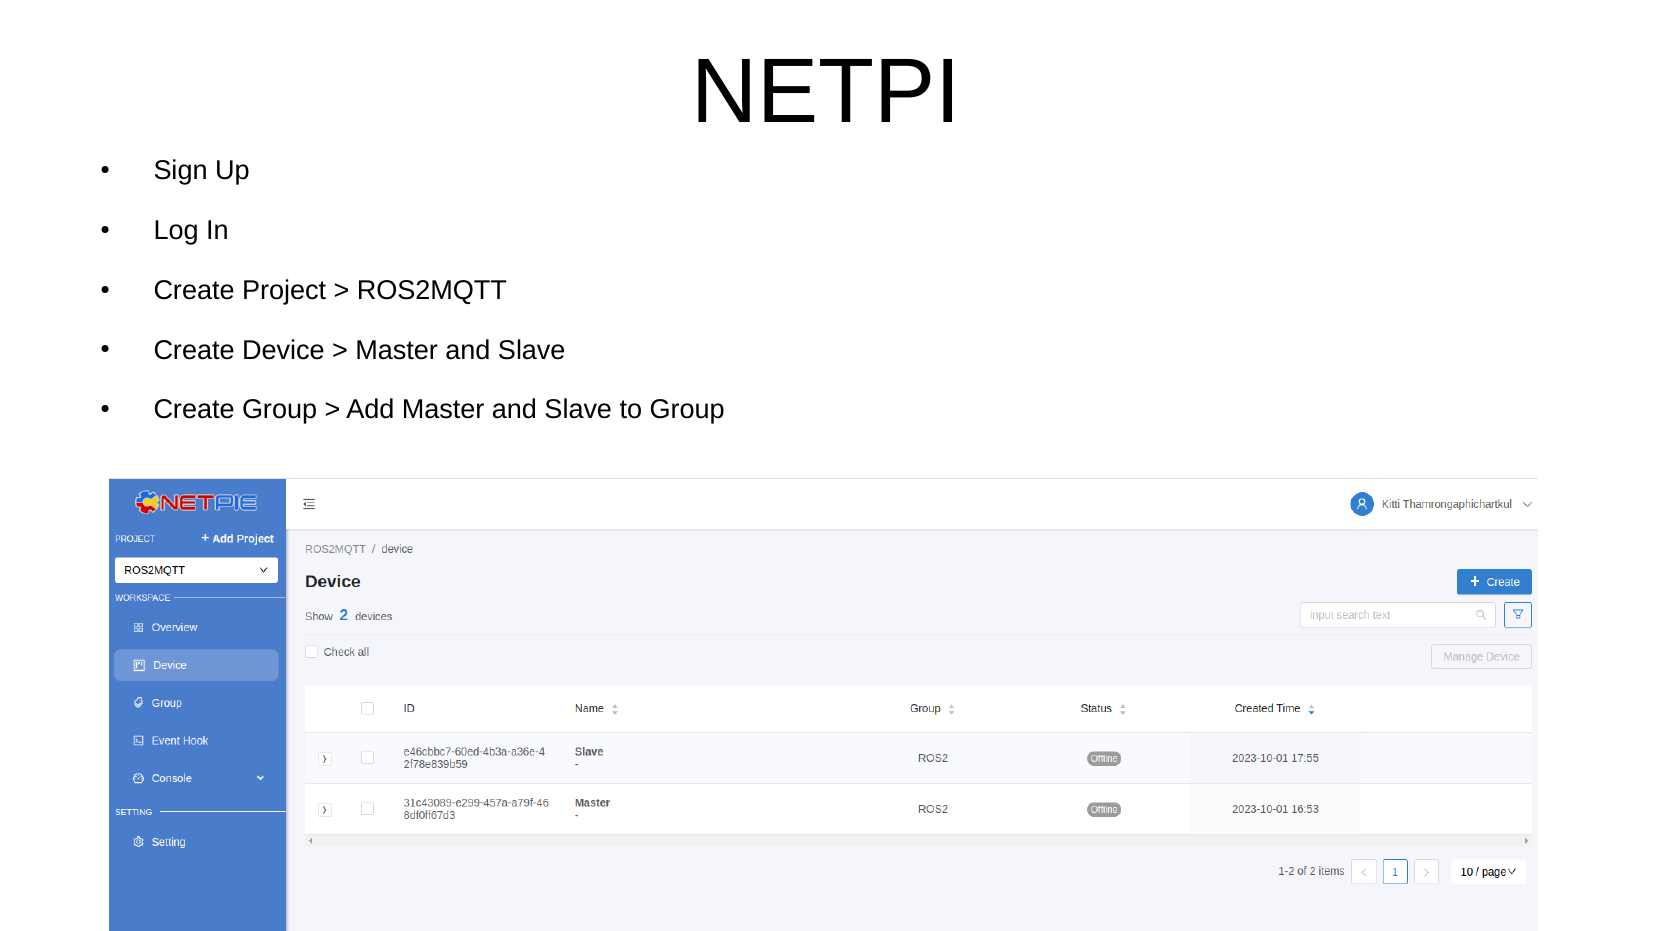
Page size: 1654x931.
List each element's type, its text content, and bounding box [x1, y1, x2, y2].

picture [109, 477, 1538, 931]
title NETPI [82, 13, 1571, 155]
list Sign Up Log In Create Project > ROS2MQTT Create Device > Master and Slave Create Group > Add Master and Slave to Group [82, 155, 1571, 695]
